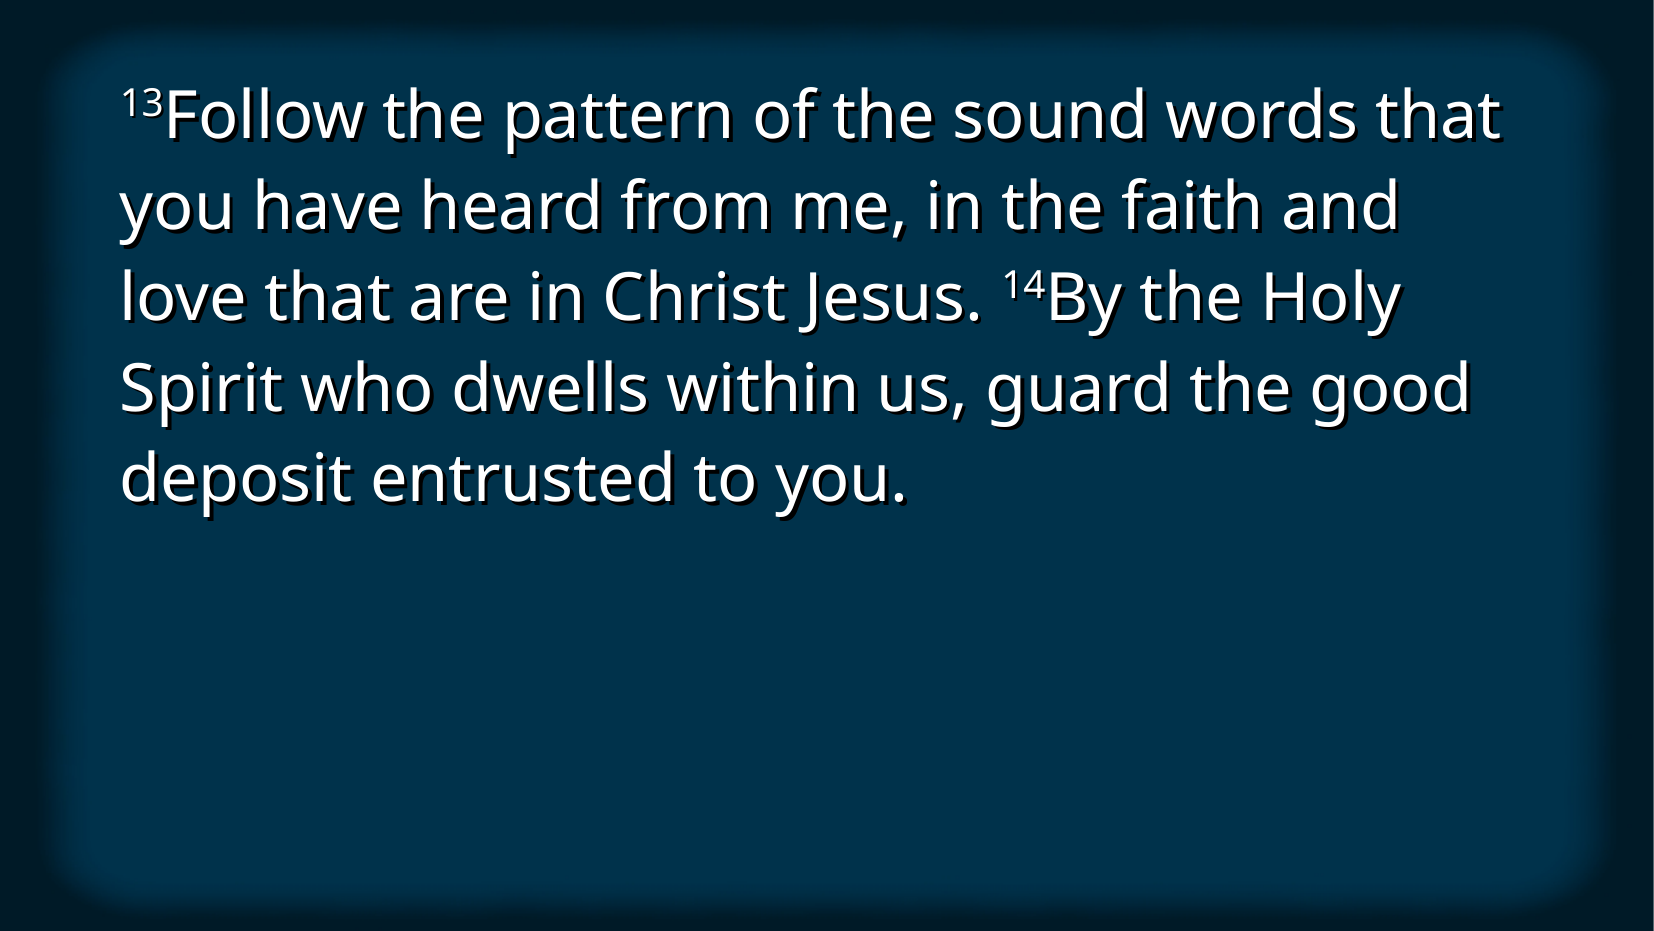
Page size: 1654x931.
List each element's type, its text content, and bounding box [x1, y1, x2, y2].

text_box 13Follow the pattern of the sound words that you have heard from me, in the faith and love that are in Christ Jesus. 14By the Holy Spirit who dwells within us, guard the good deposit entrusted to you. [105, 60, 1561, 526]
picture [0, 0, 1654, 931]
